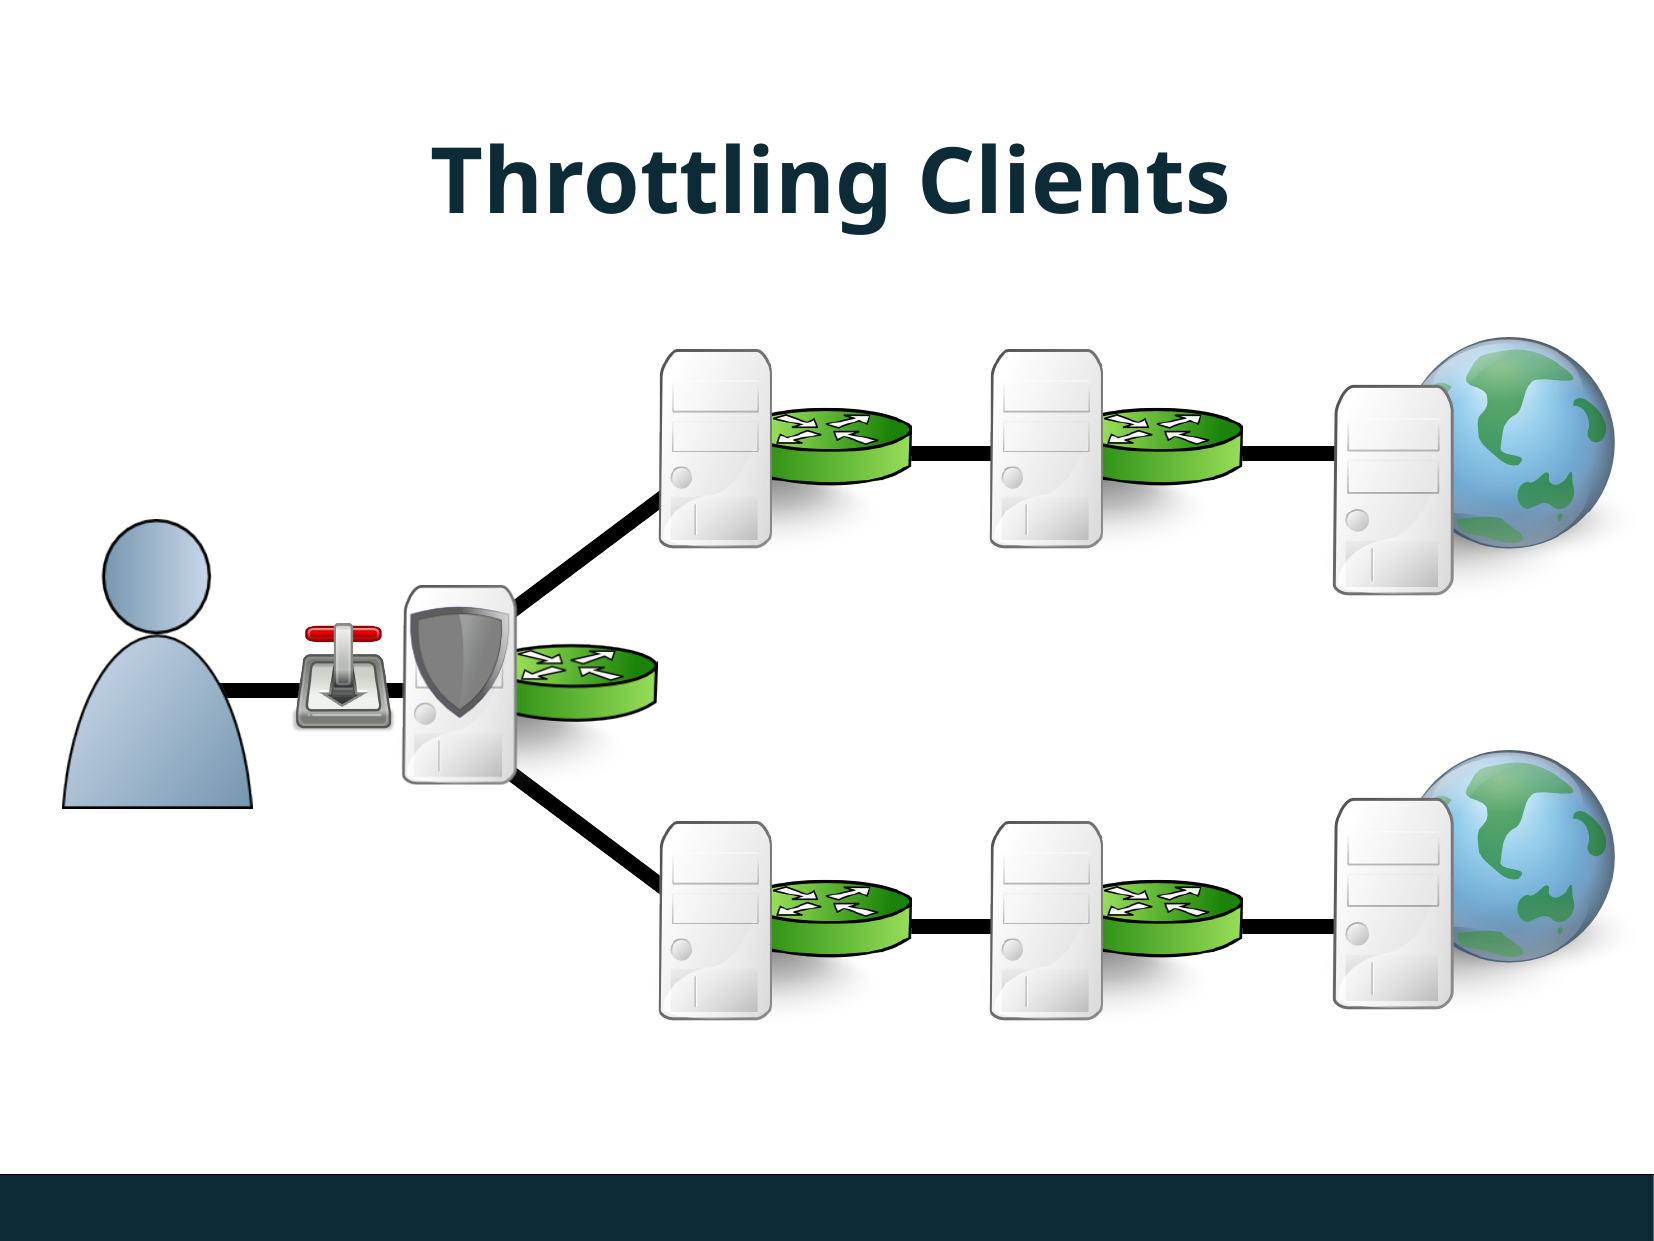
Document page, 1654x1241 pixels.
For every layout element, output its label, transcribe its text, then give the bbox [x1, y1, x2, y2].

picture [646, 349, 912, 554]
picture [62, 519, 253, 809]
picture [646, 821, 912, 1026]
picture [1320, 750, 1638, 1015]
picture [977, 349, 1243, 554]
picture [977, 821, 1243, 1026]
picture [1320, 337, 1638, 601]
picture [290, 585, 658, 791]
title Throttling Clients [86, 74, 1575, 282]
